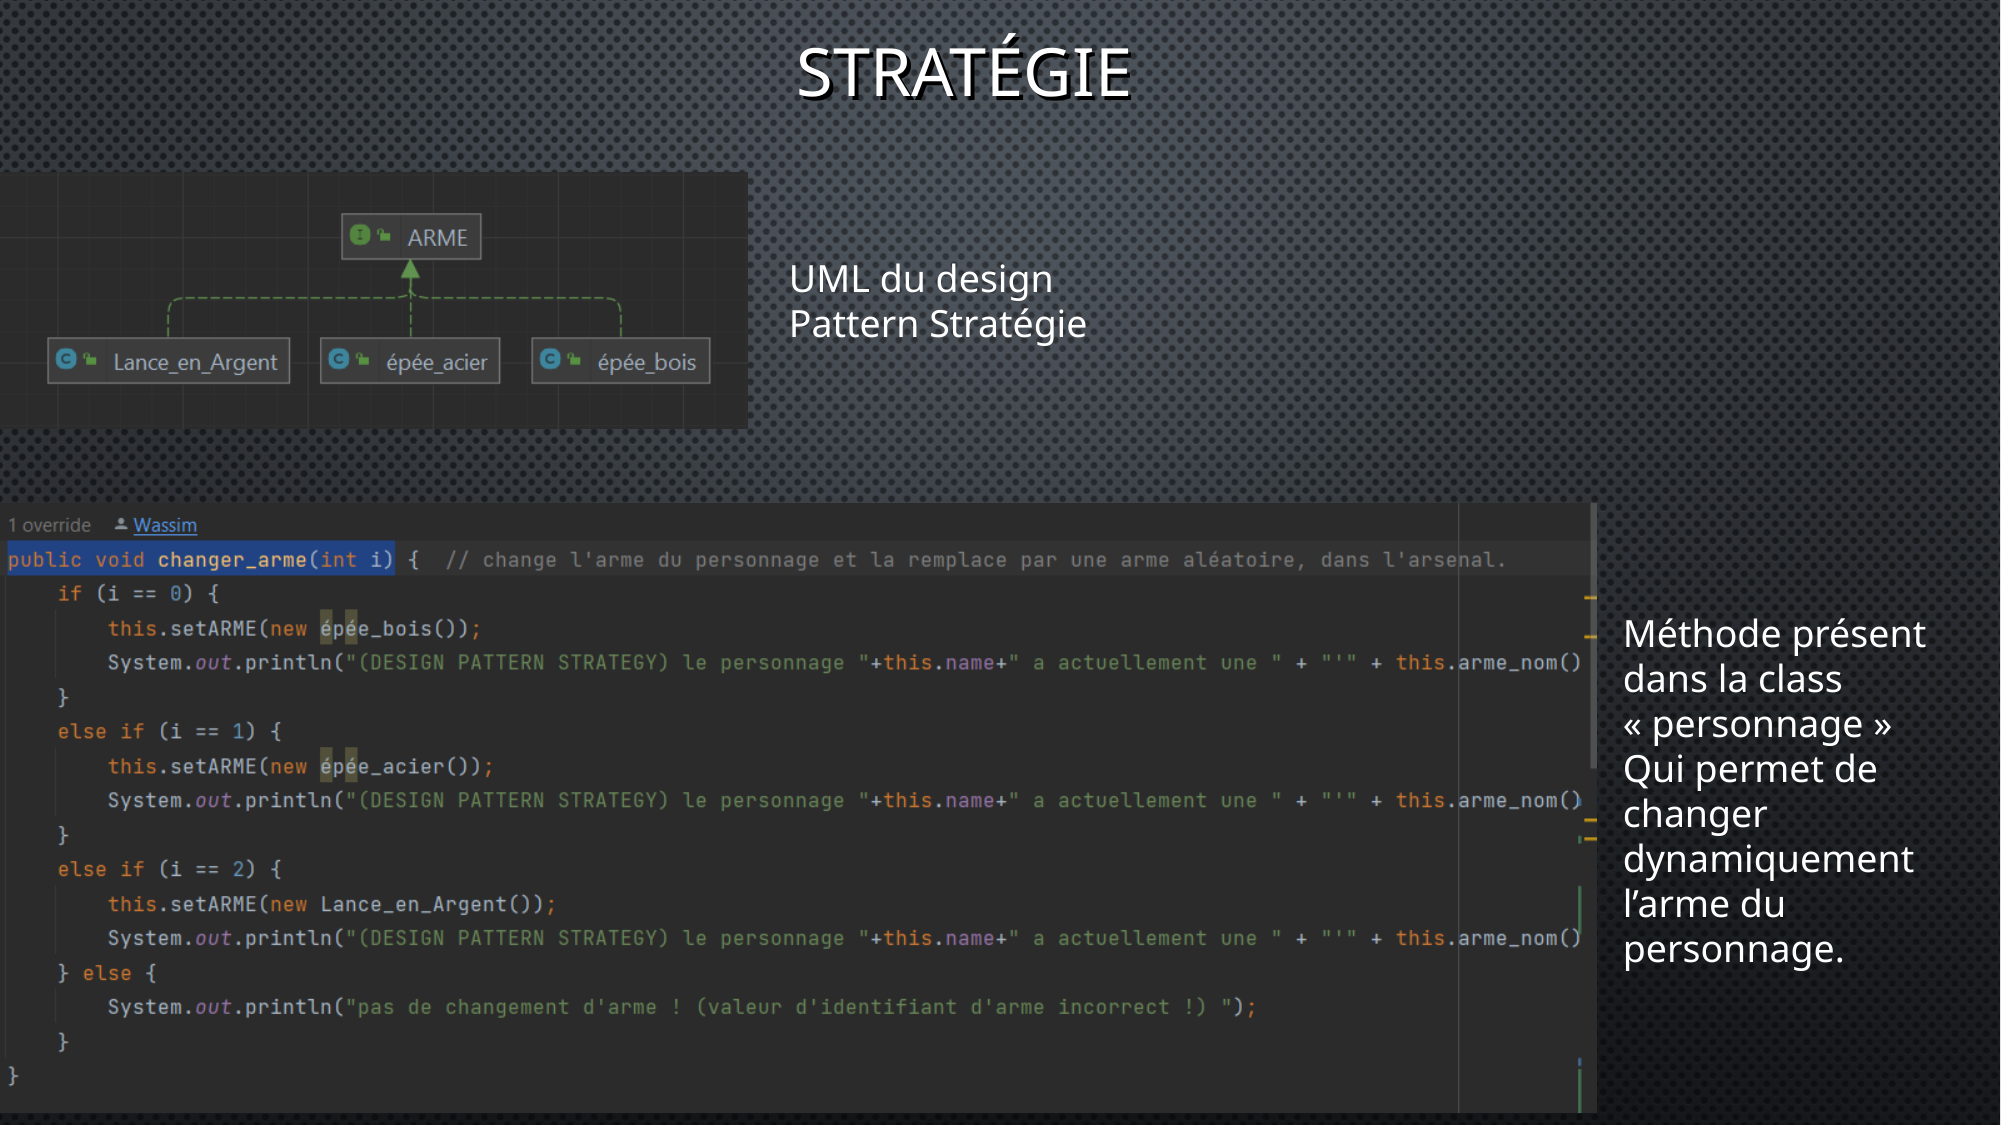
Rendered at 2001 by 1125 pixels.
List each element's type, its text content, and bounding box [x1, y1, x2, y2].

text_box UML du design Pattern Stratégie [773, 247, 1156, 354]
picture [0, 172, 748, 429]
text_box Méthode présent dans la class « personnage » Qui permet de changer dynamiquement l’arme du personnage. [1608, 602, 1974, 982]
title Stratégie [241, 19, 1688, 120]
picture [0, 503, 1597, 1113]
